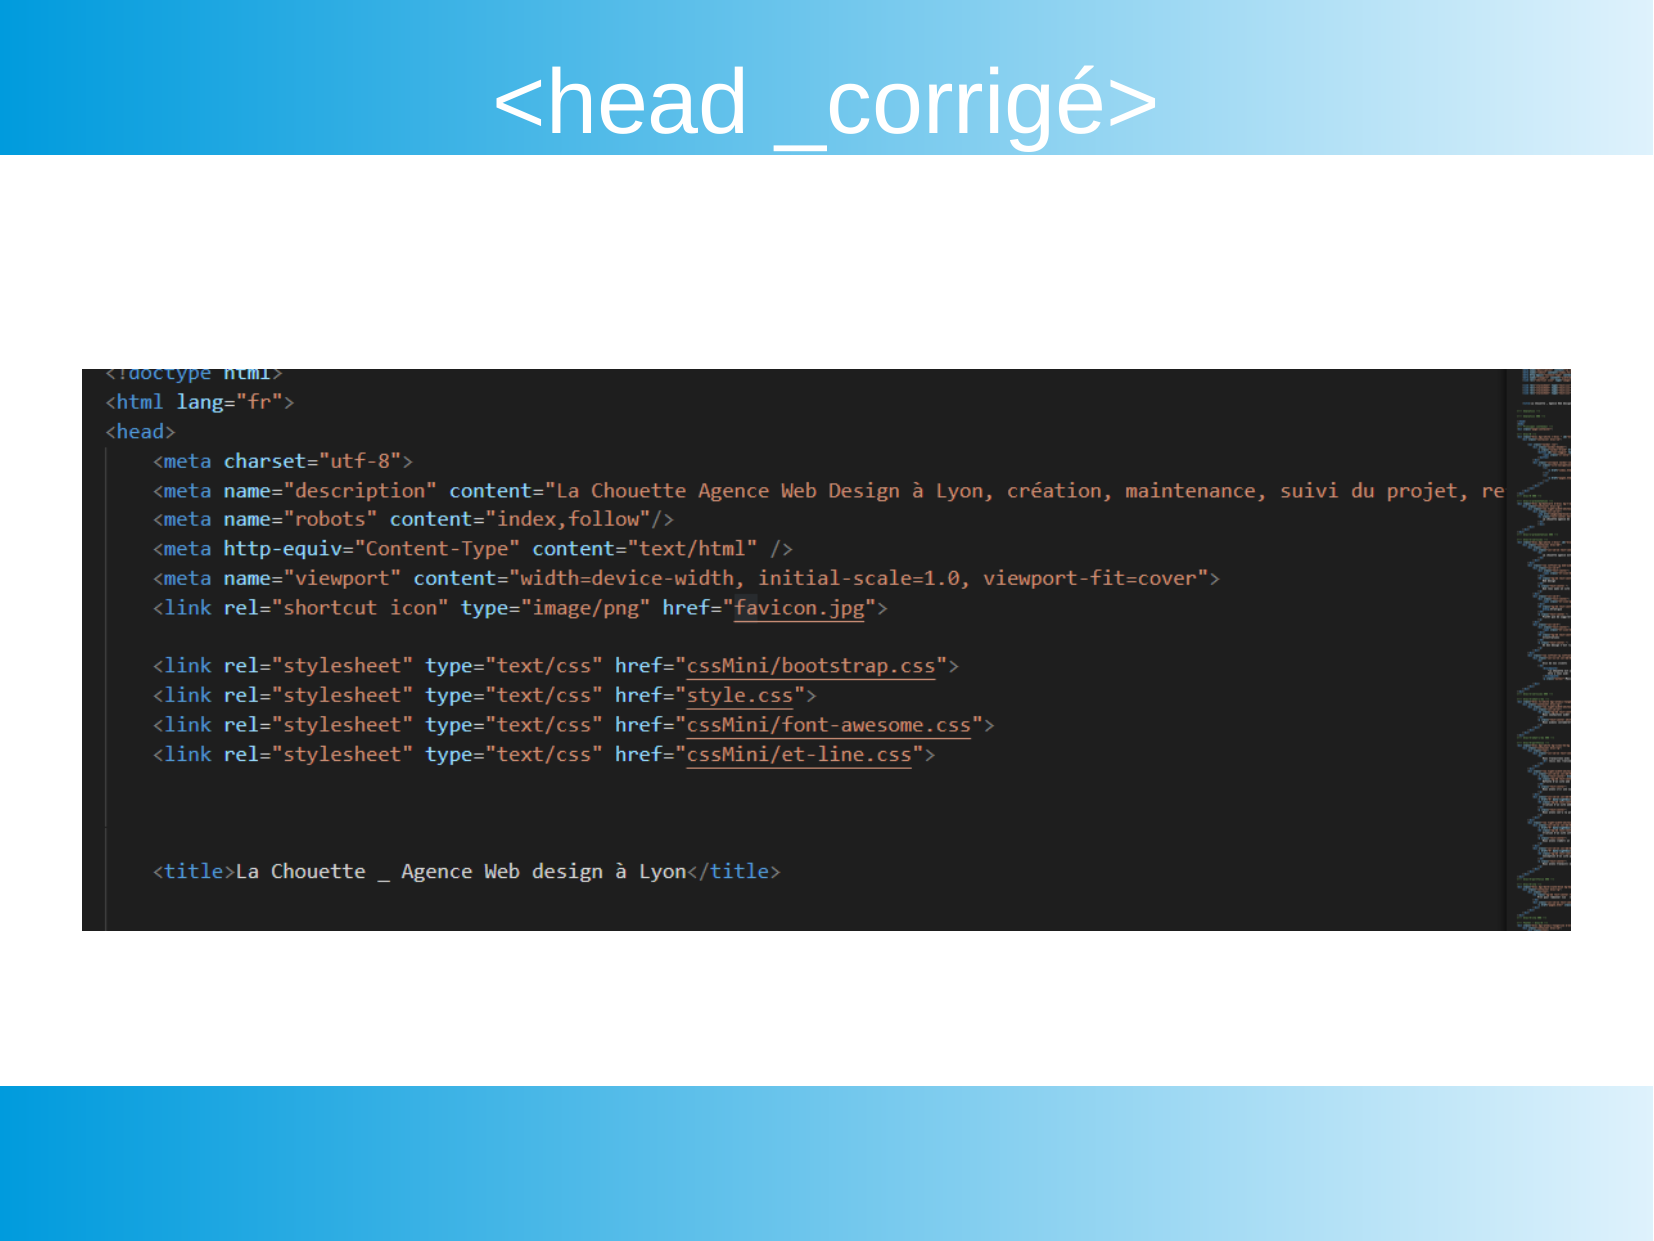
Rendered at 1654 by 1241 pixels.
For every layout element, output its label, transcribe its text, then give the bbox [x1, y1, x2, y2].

picture [82, 369, 1571, 931]
title <head _corrigé> [82, 49, 1571, 155]
